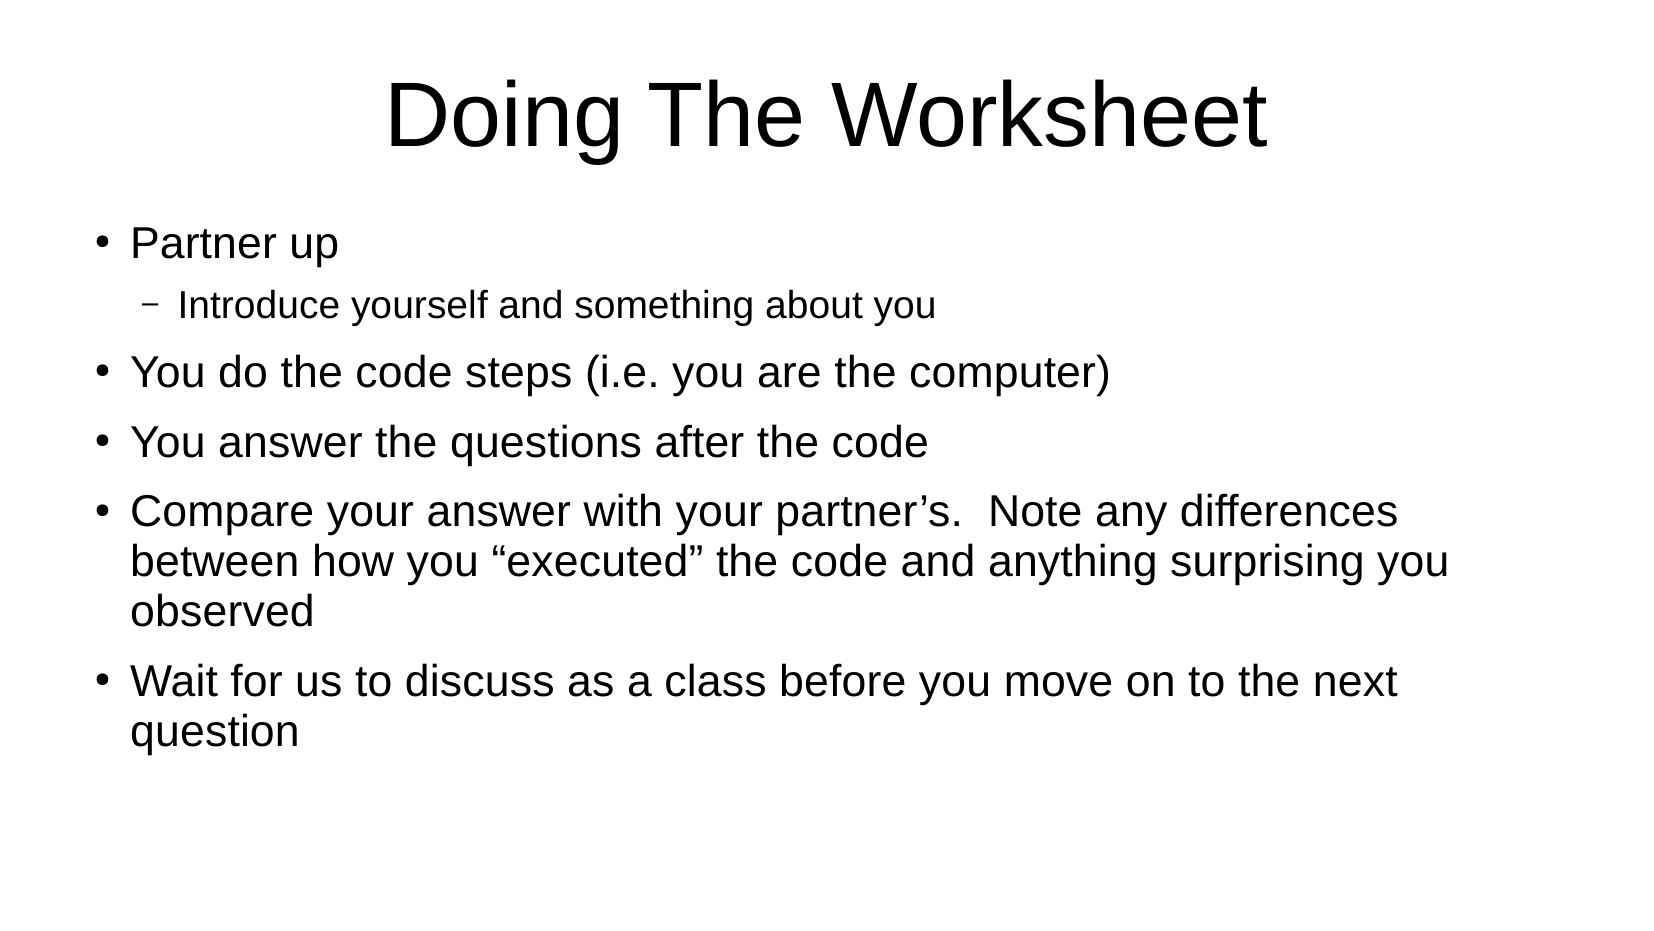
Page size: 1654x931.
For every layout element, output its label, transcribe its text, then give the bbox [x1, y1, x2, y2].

list Partner up Introduce yourself and something about you You do the code steps (i.e. you are the computer) You answer the questions after the code Compare your answer with your partner’s. Note any differences between how you “executed” the code and anything surprising you observed Wait for us to discuss as a class before you move on to the next question [82, 217, 1571, 758]
title Doing The Worksheet [82, 37, 1571, 193]
